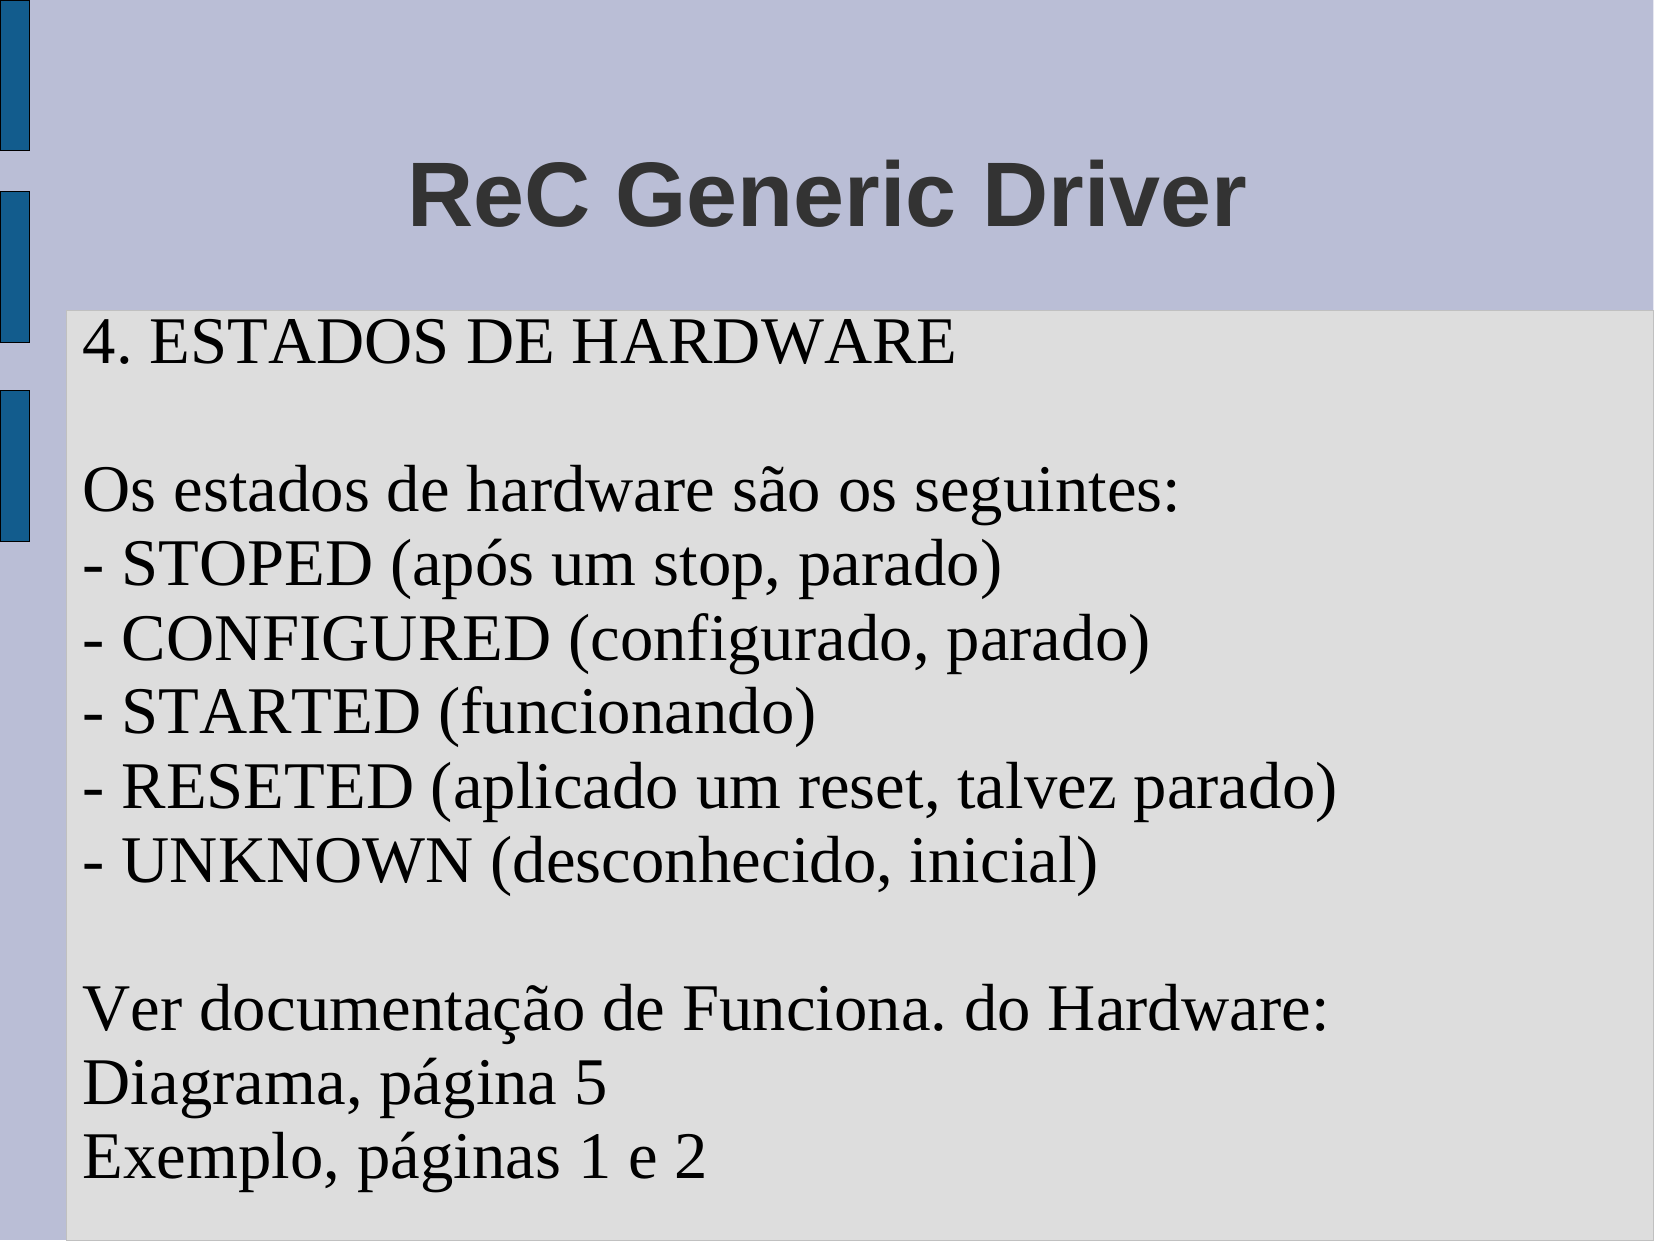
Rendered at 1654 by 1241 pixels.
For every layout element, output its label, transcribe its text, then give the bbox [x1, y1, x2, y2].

subtitle 4. ESTADOS DE HARDWARE Os estados de hardware são os seguintes: - STOPED (após um stop, parado) - CONFIGURED (configurado, parado) - STARTED (funcionando) - RESETED (aplicado um reset, talvez parado) - UNKNOWN (desconhecido, inicial) Ver documentação de Funciona. do Hardware: Diagrama, página 5 Exemplo, páginas 1 e 2 [82, 304, 1571, 1193]
title ReC Generic Driver [121, 91, 1534, 299]
